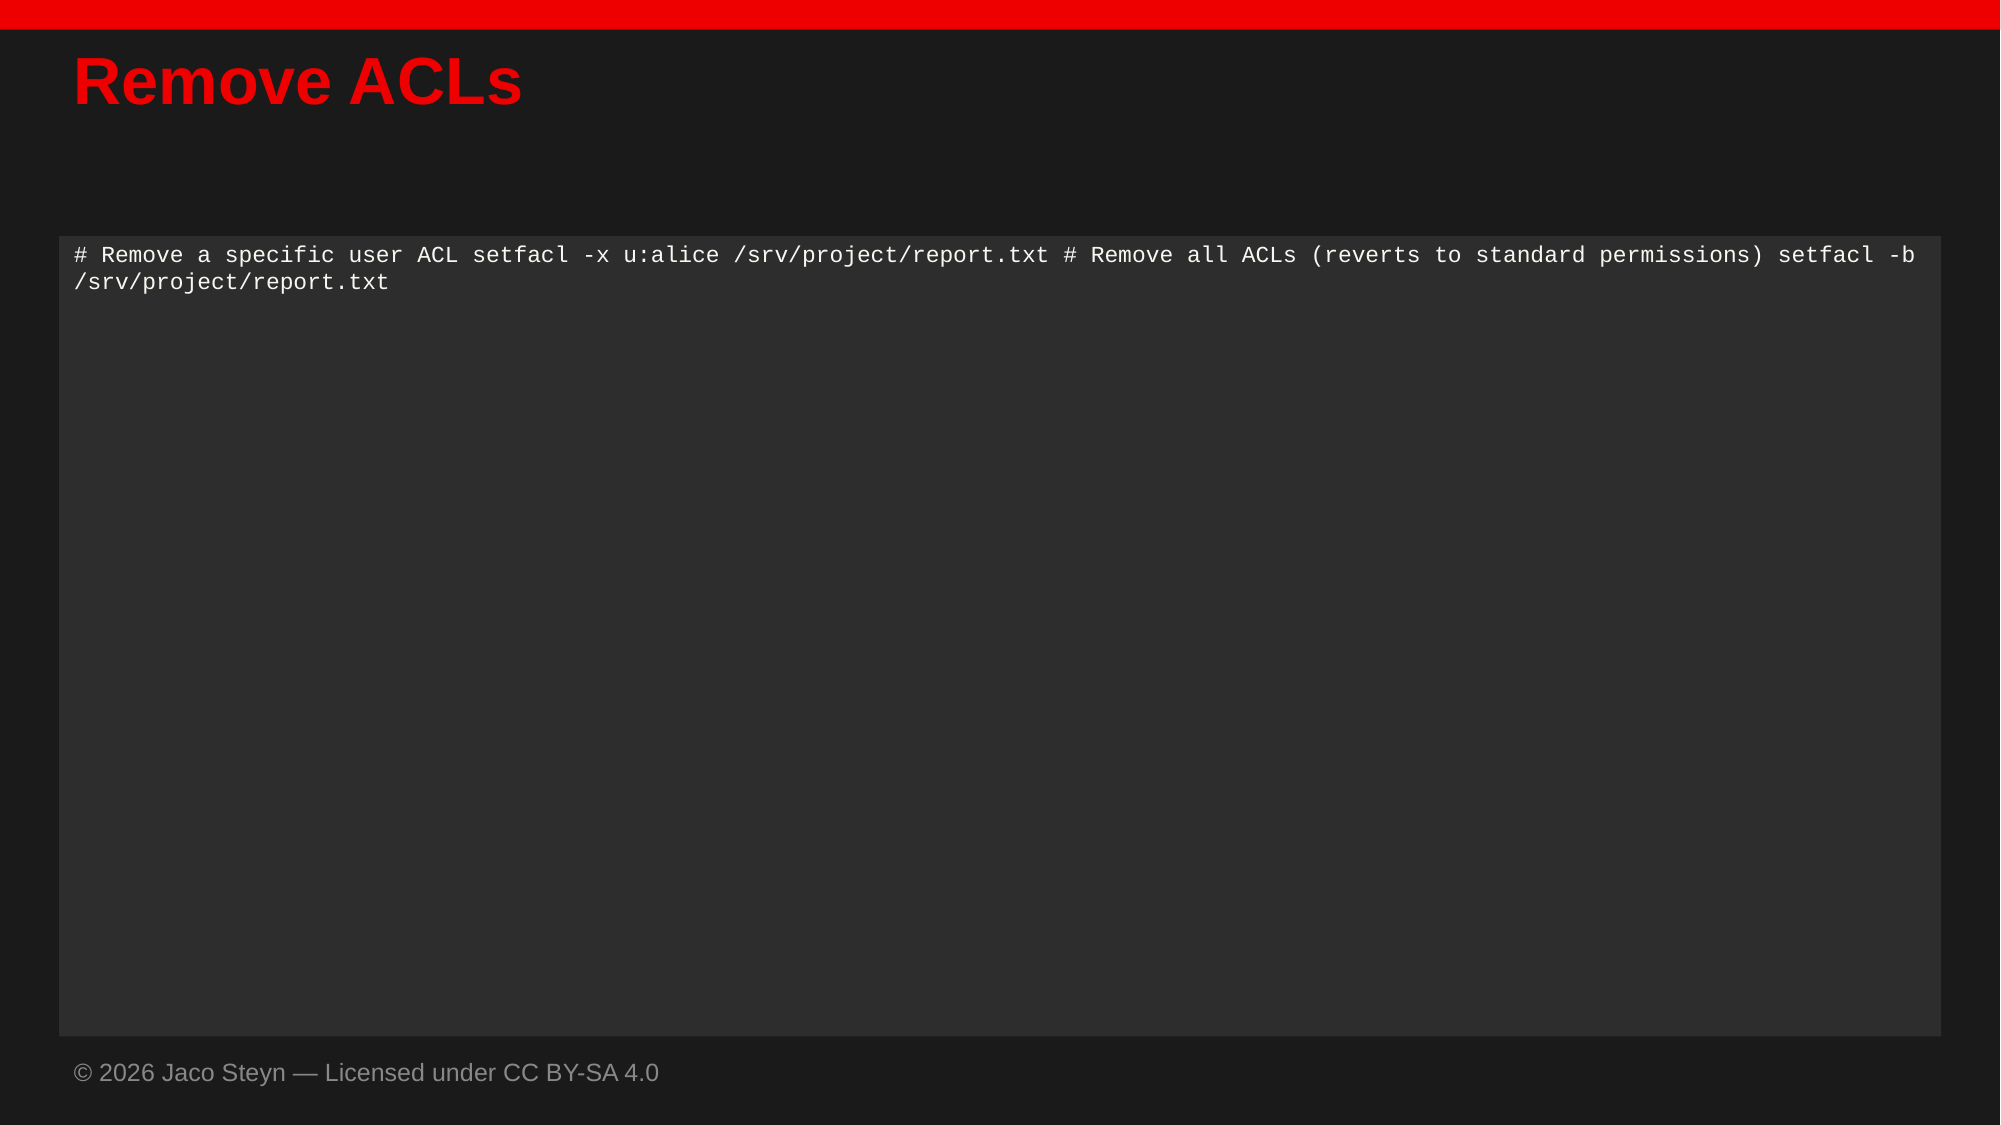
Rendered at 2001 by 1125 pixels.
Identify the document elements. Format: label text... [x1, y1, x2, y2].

text_box © 2026 Jaco Steyn — Licensed under CC BY-SA 4.0 [59, 1051, 1942, 1093]
text_box # Remove a specific user ACL setfacl -x u:alice /srv/project/report.txt # Remove all ACLs (reverts to standard permissions) setfacl -b /srv/project/report.txt [59, 236, 1942, 1037]
text_box Remove ACLs [59, 36, 1942, 208]
text_box [0, 0, 2001, 30]
